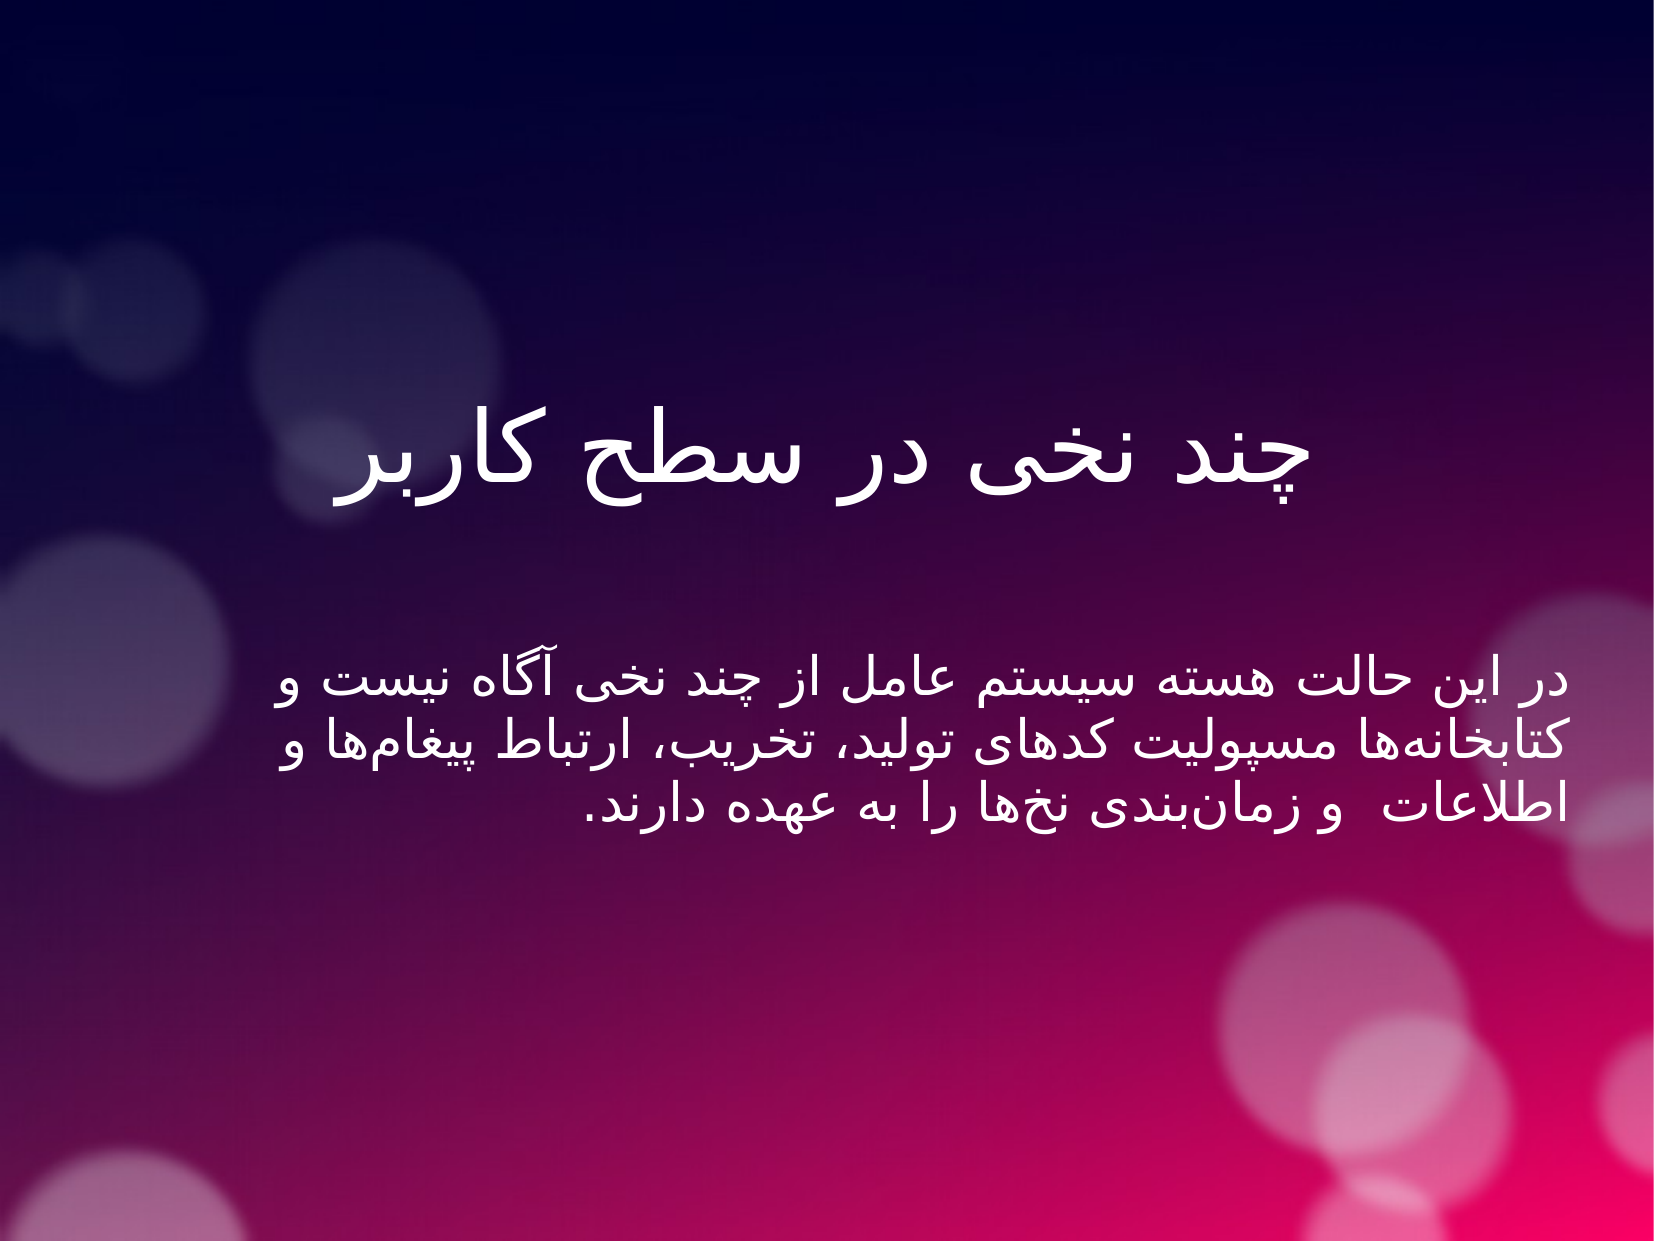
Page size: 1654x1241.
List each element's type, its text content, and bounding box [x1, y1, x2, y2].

picture [0, 0, 1654, 1241]
title چند نخی در سطح کاربر [82, 344, 1571, 552]
list در این حالت هسته سیستم عامل از چند نخی آگاه نیست و کتابخانه‌ها مسپولیت کدهای تولید، تخریب، ارتباط پیغام‌ها و اطلاعات و زمان‌بندی نخ‌ها را به عهده دارند. [82, 645, 1571, 1099]
